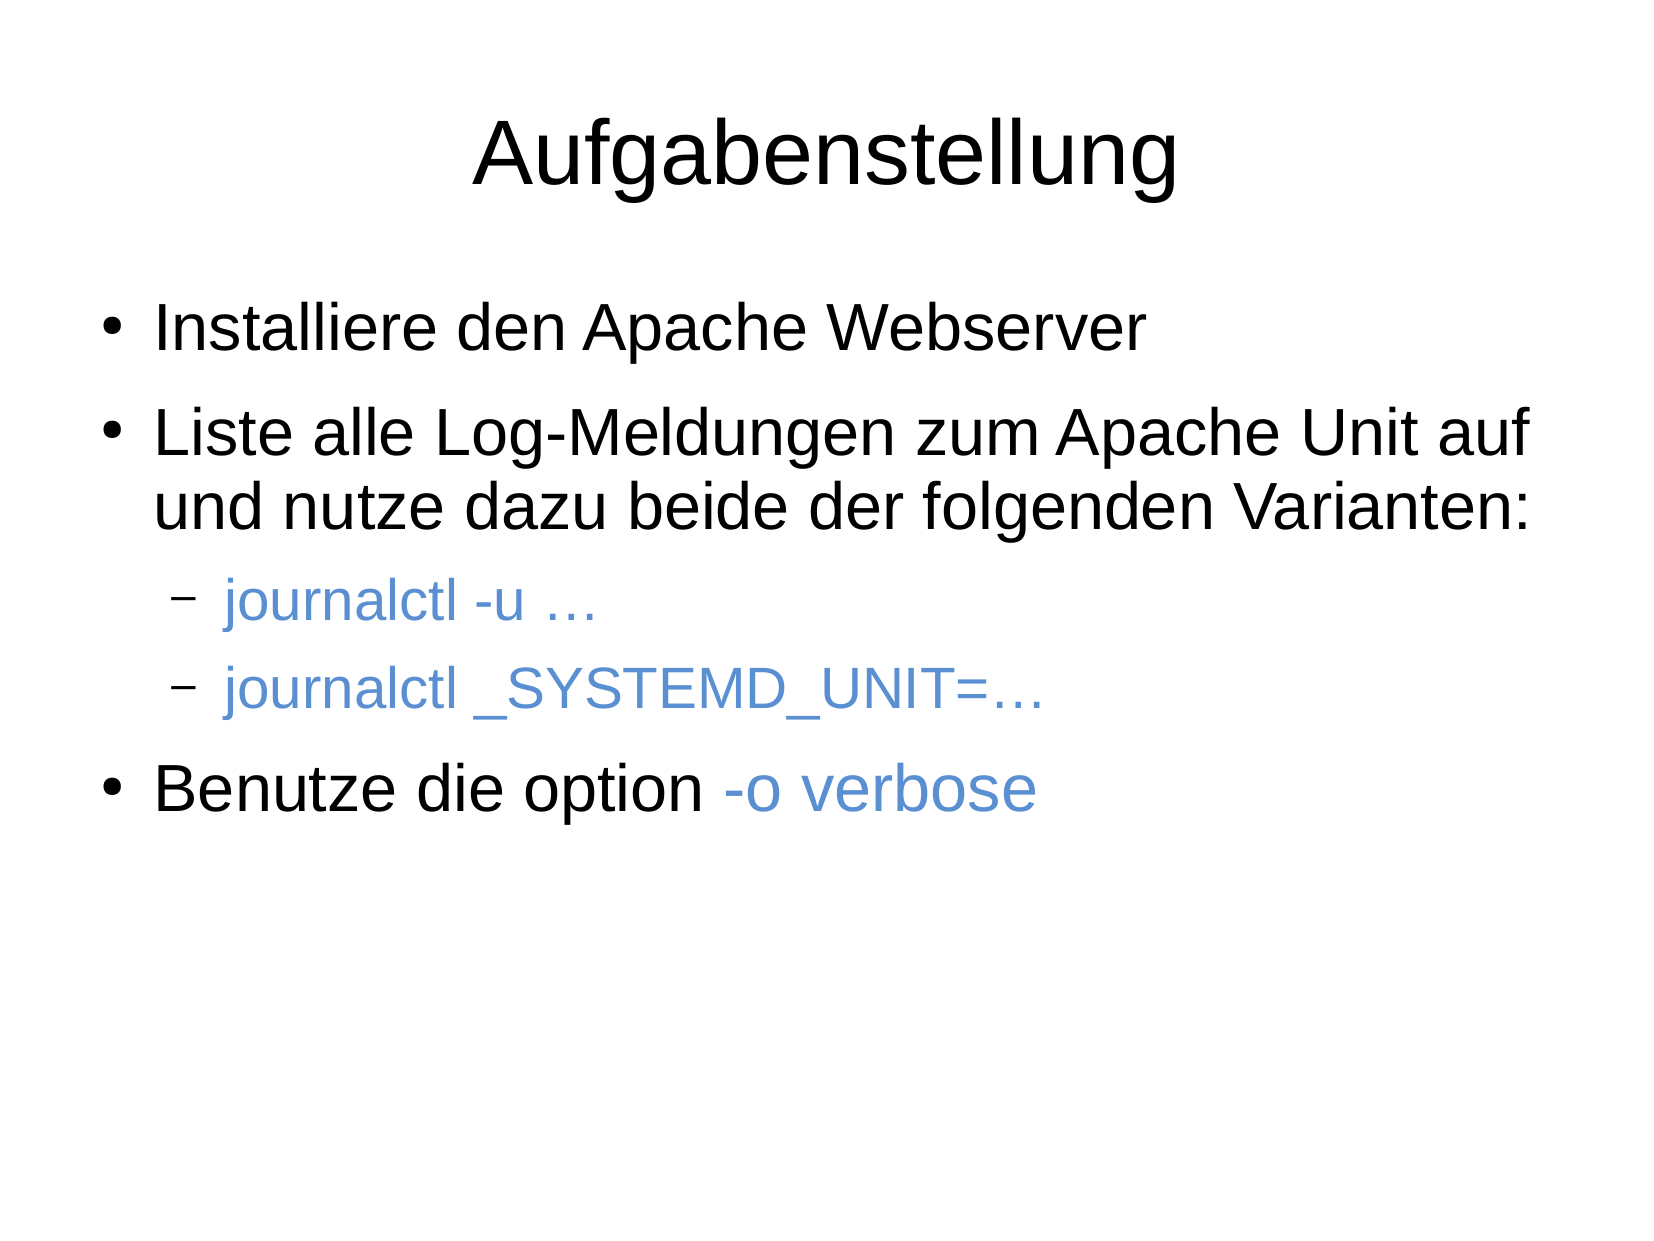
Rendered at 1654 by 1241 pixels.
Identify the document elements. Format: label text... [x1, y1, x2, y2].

title Aufgabenstellung [82, 49, 1571, 257]
list Installiere den Apache Webserver Liste alle Log-Meldungen zum Apache Unit auf und nutze dazu beide der folgenden Varianten: journalctl -u … journalctl _SYSTEMD_UNIT=… Benutze die option -o verbose [82, 290, 1571, 1010]
